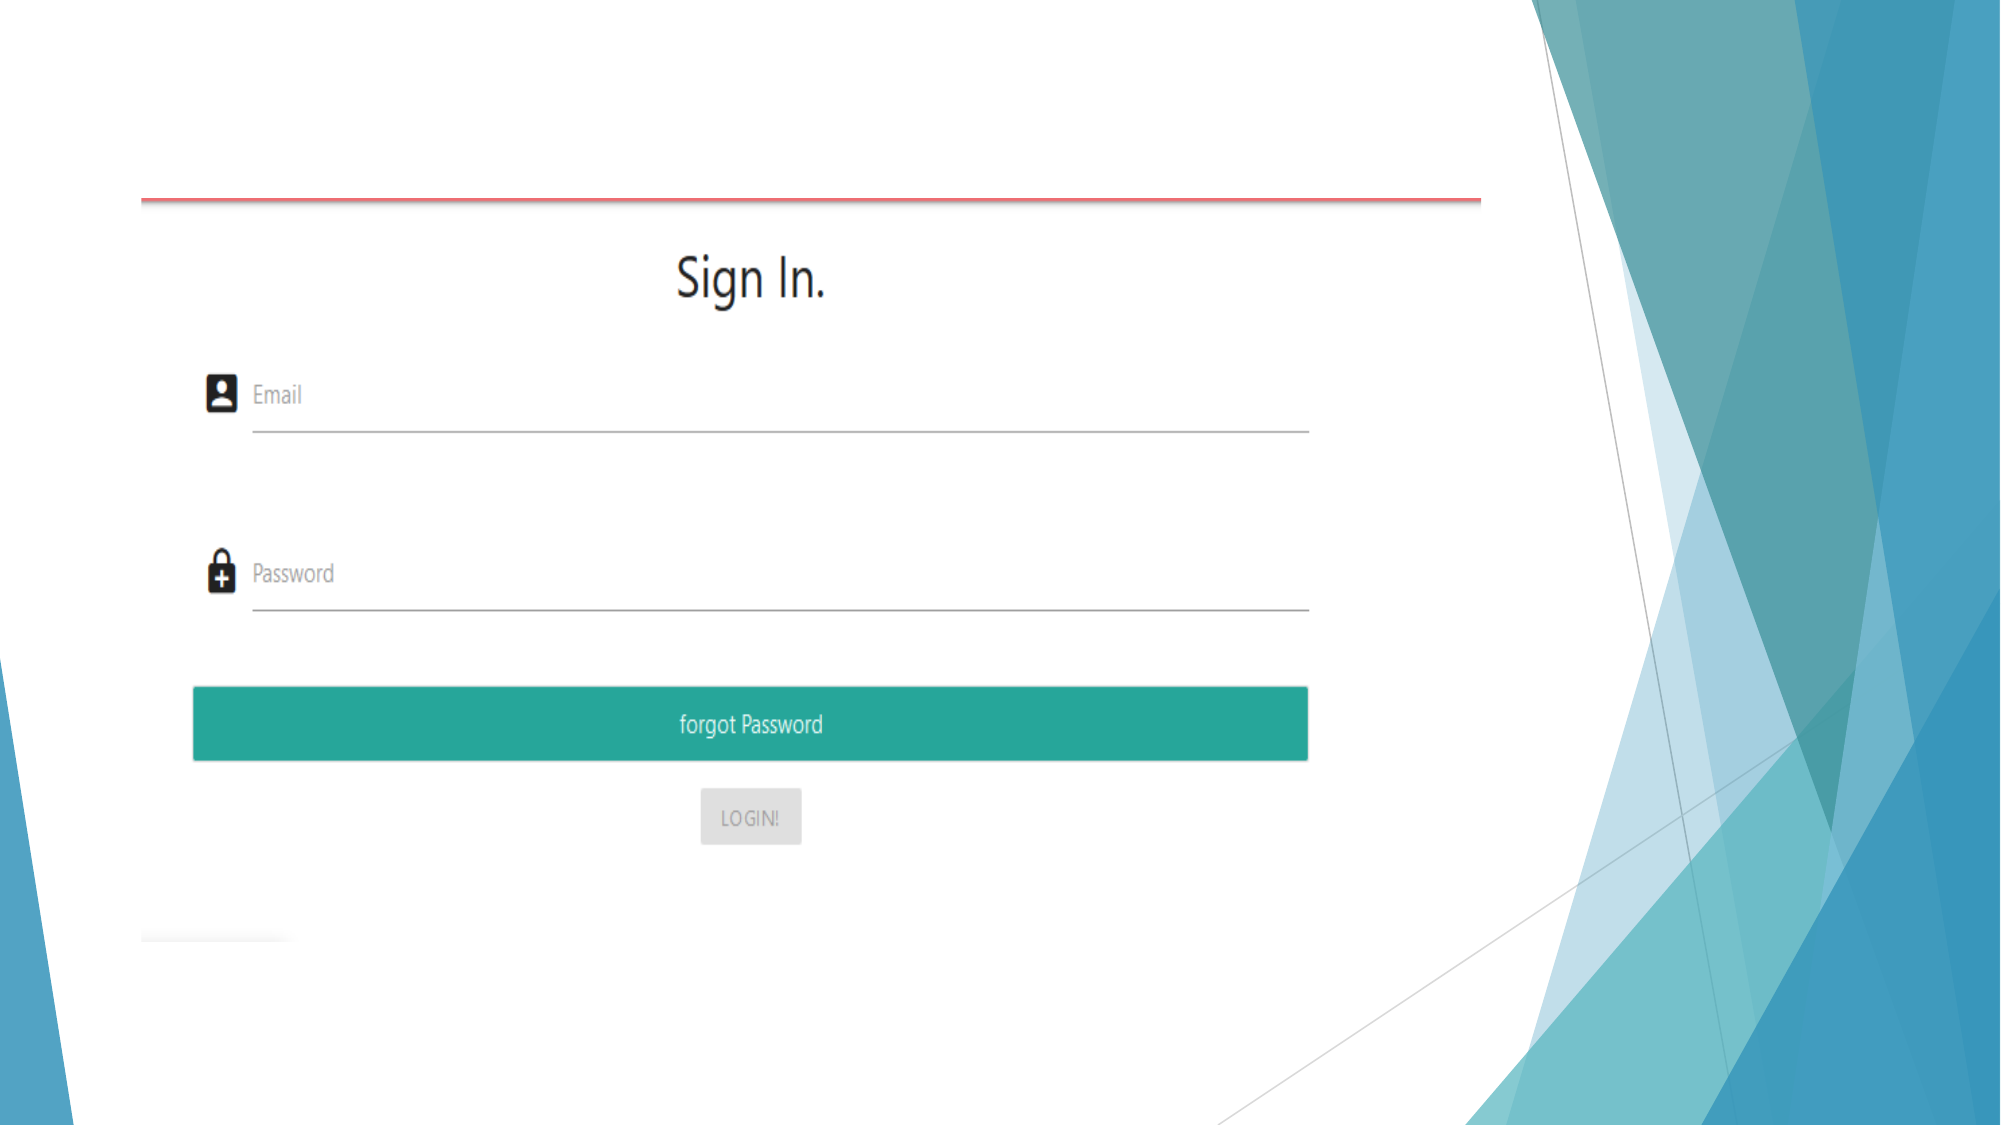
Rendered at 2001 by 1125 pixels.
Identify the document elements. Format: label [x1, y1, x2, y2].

picture [141, 198, 1482, 942]
